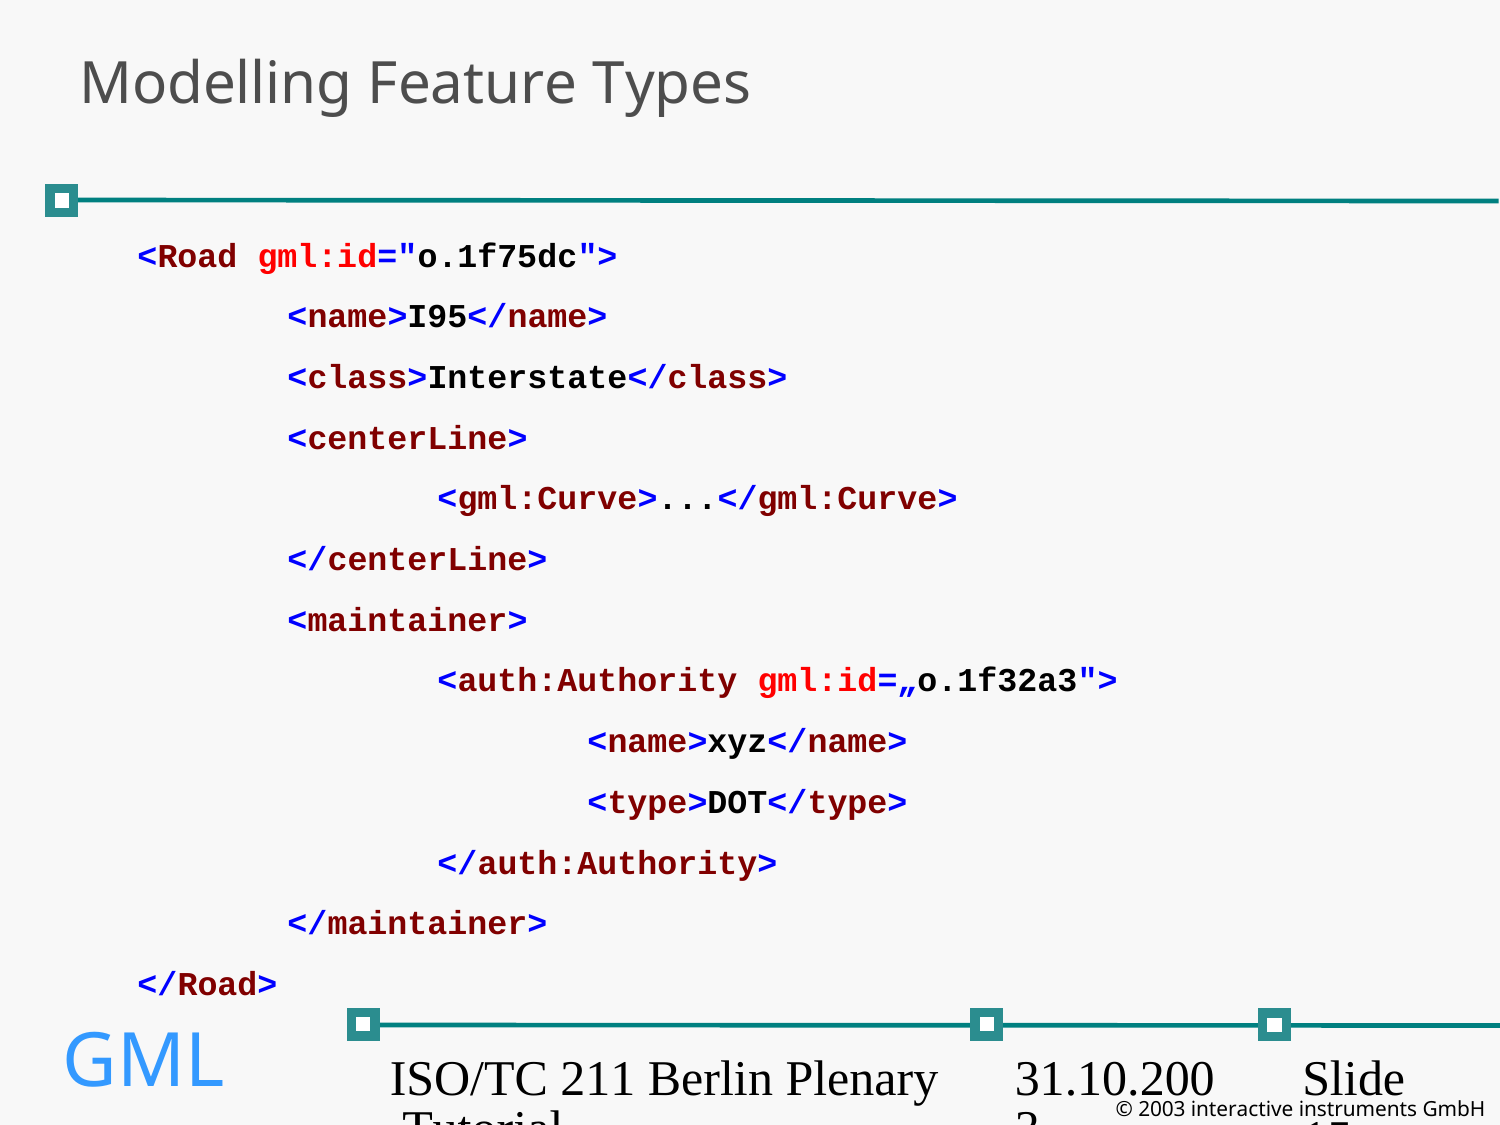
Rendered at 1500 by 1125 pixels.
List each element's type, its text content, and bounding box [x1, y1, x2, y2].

title Modelling Feature Types [64, 37, 1427, 188]
text_box <Road gml:id="o.1f75dc"> <name>I95</name> <class>Interstate</class> <centerLine> <gml:Curve>...</gml:Curve> </centerLine> <maintainer> <auth:Authority gml:id=„o.1f32a3"> <name>xyz</name> <type>DOT</type> </auth:Authority> </maintainer> </Road> [122, 226, 1230, 1010]
